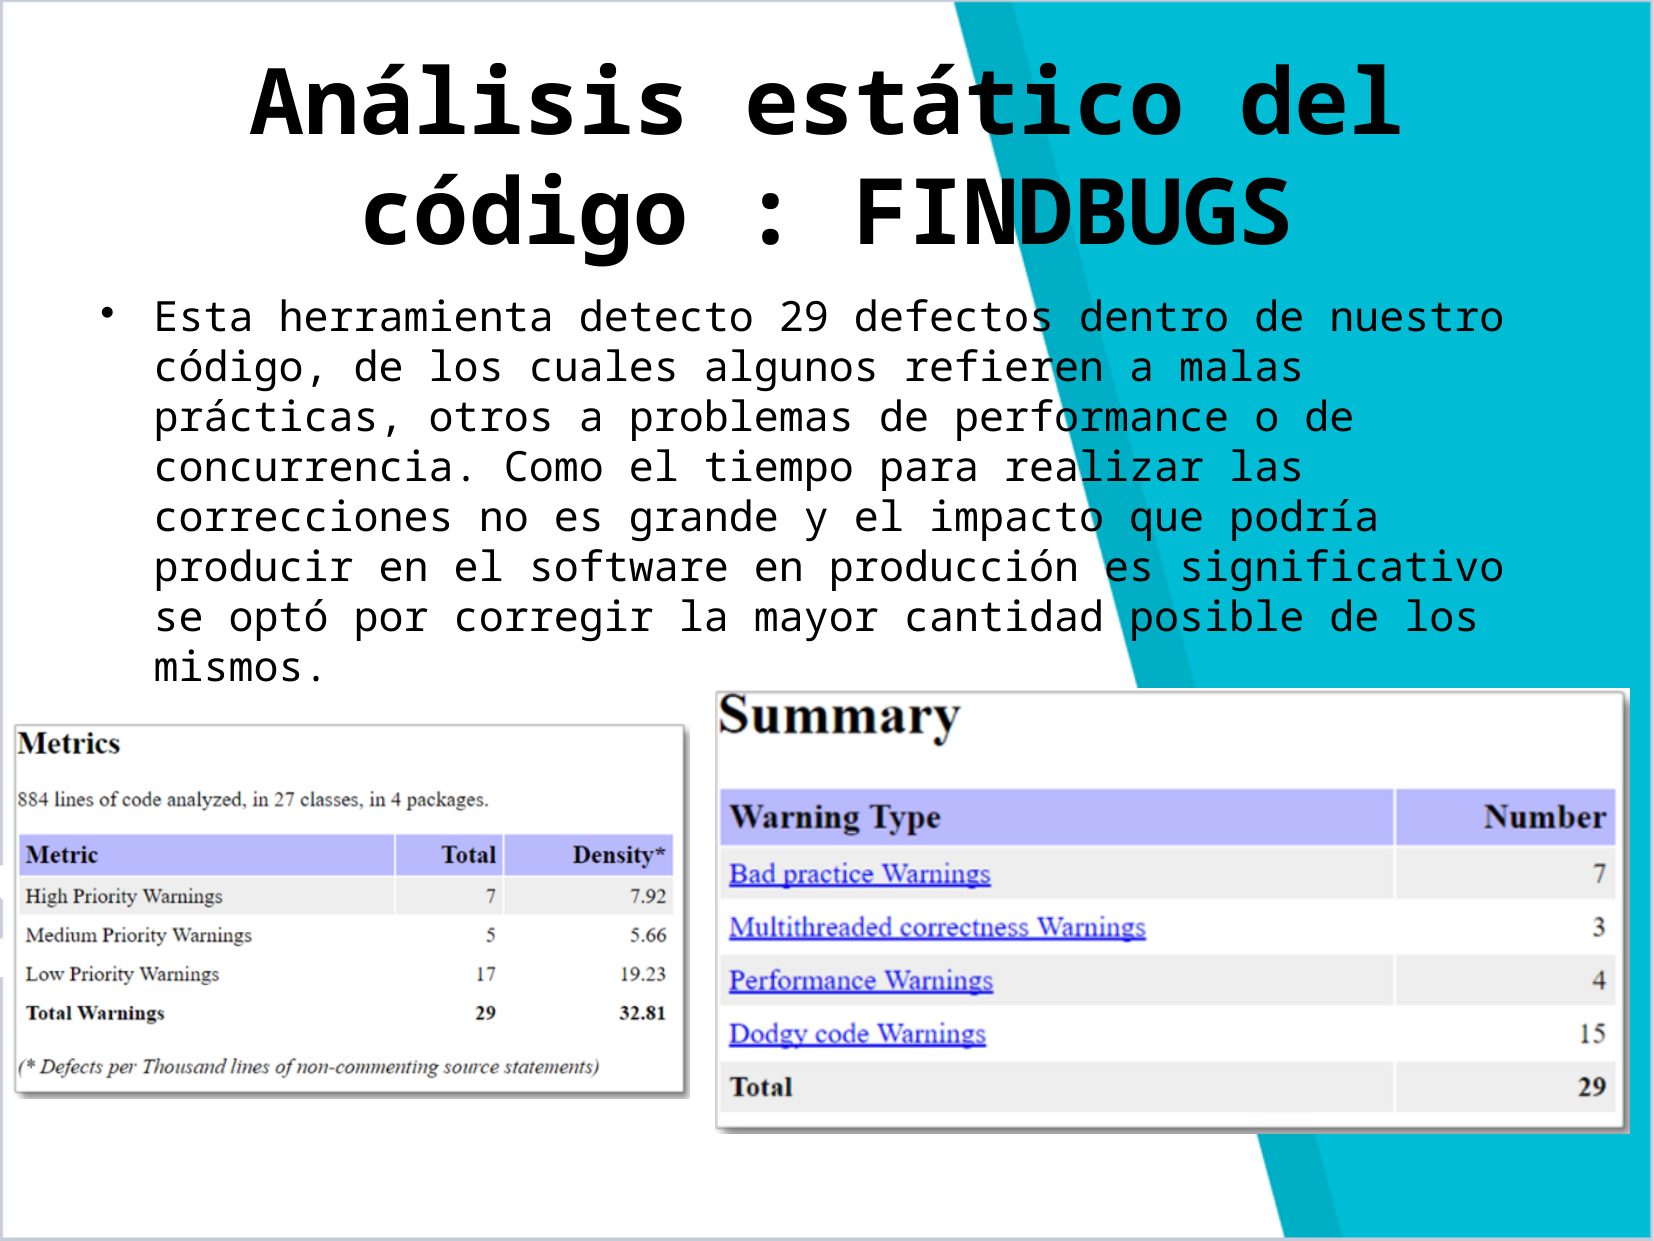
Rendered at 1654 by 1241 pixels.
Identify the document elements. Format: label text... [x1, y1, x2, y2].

picture [0, 0, 1654, 1241]
text_box Análisis estático del código : FINDBUGS [82, 49, 1571, 257]
text_box Esta herramienta detecto 29 defectos dentro de nuestro código, de los cuales algunos refieren a malas prácticas, otros a problemas de performance o de concurrencia. Como el tiempo para realizar las correcciones no es grande y el impacto que podría producir en el software en producción es significativo se optó por corregir la mayor cantidad posible de los mismos. [82, 290, 1571, 674]
